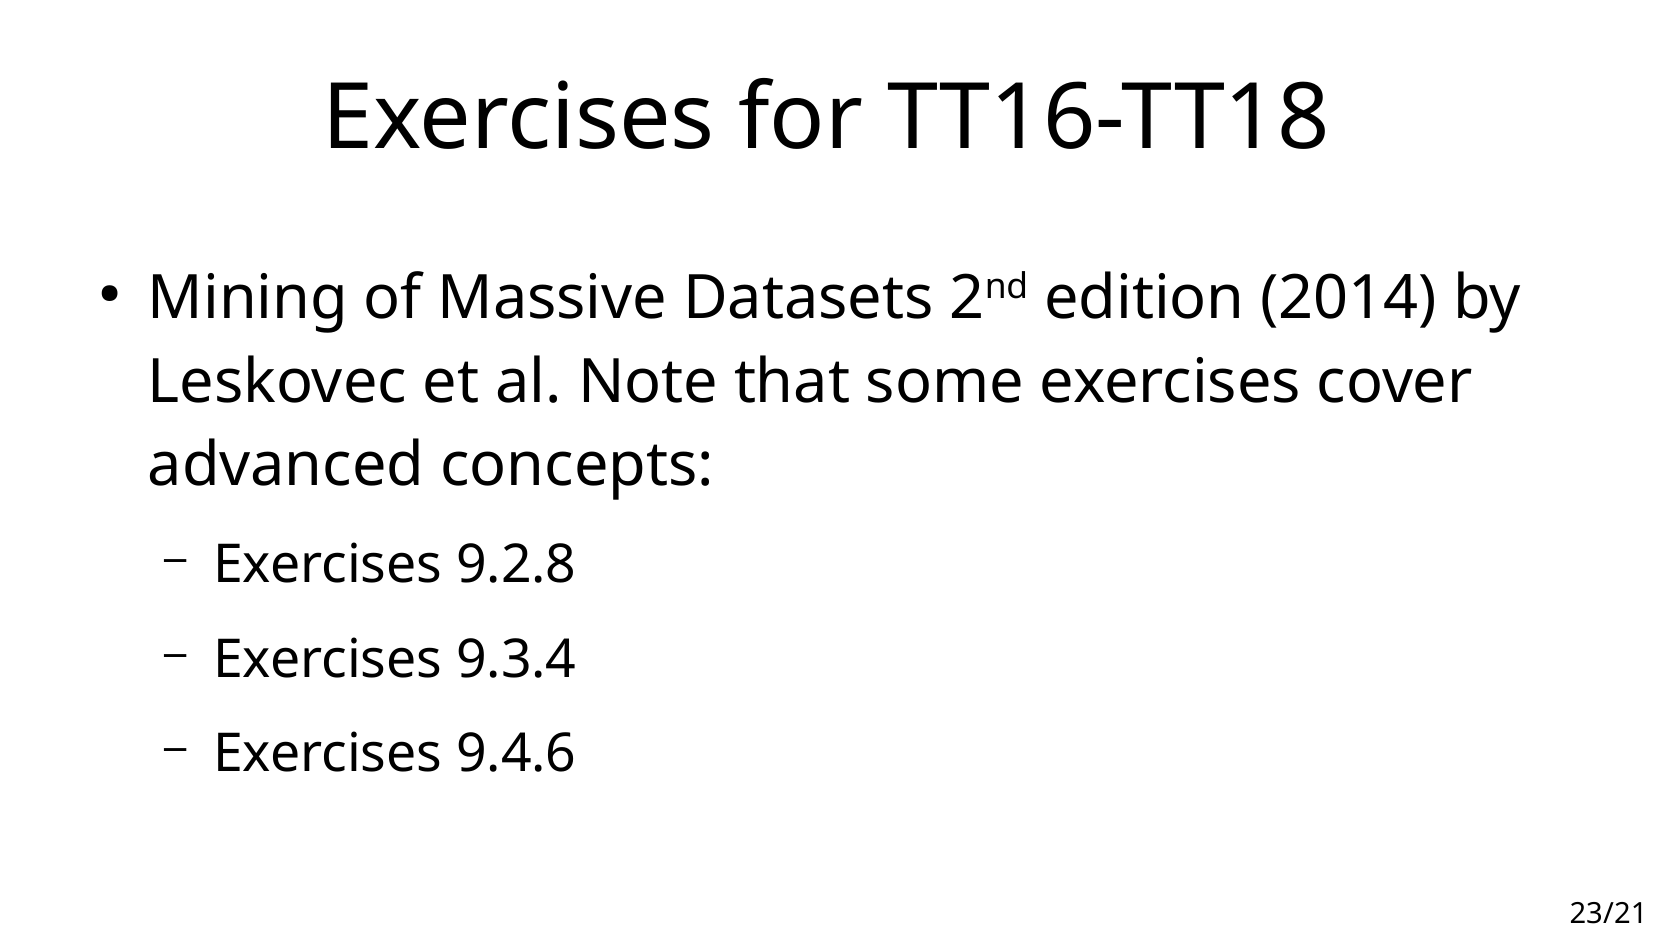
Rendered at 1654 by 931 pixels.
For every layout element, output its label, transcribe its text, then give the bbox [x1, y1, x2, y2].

list Mining of Massive Datasets 2nd edition (2014) by Leskovec et al. Note that some exercises cover advanced concepts: Exercises 9.2.8 Exercises 9.3.4 Exercises 9.4.6 [82, 253, 1571, 793]
title Exercises for TT16-TT18 [82, 1, 1571, 226]
